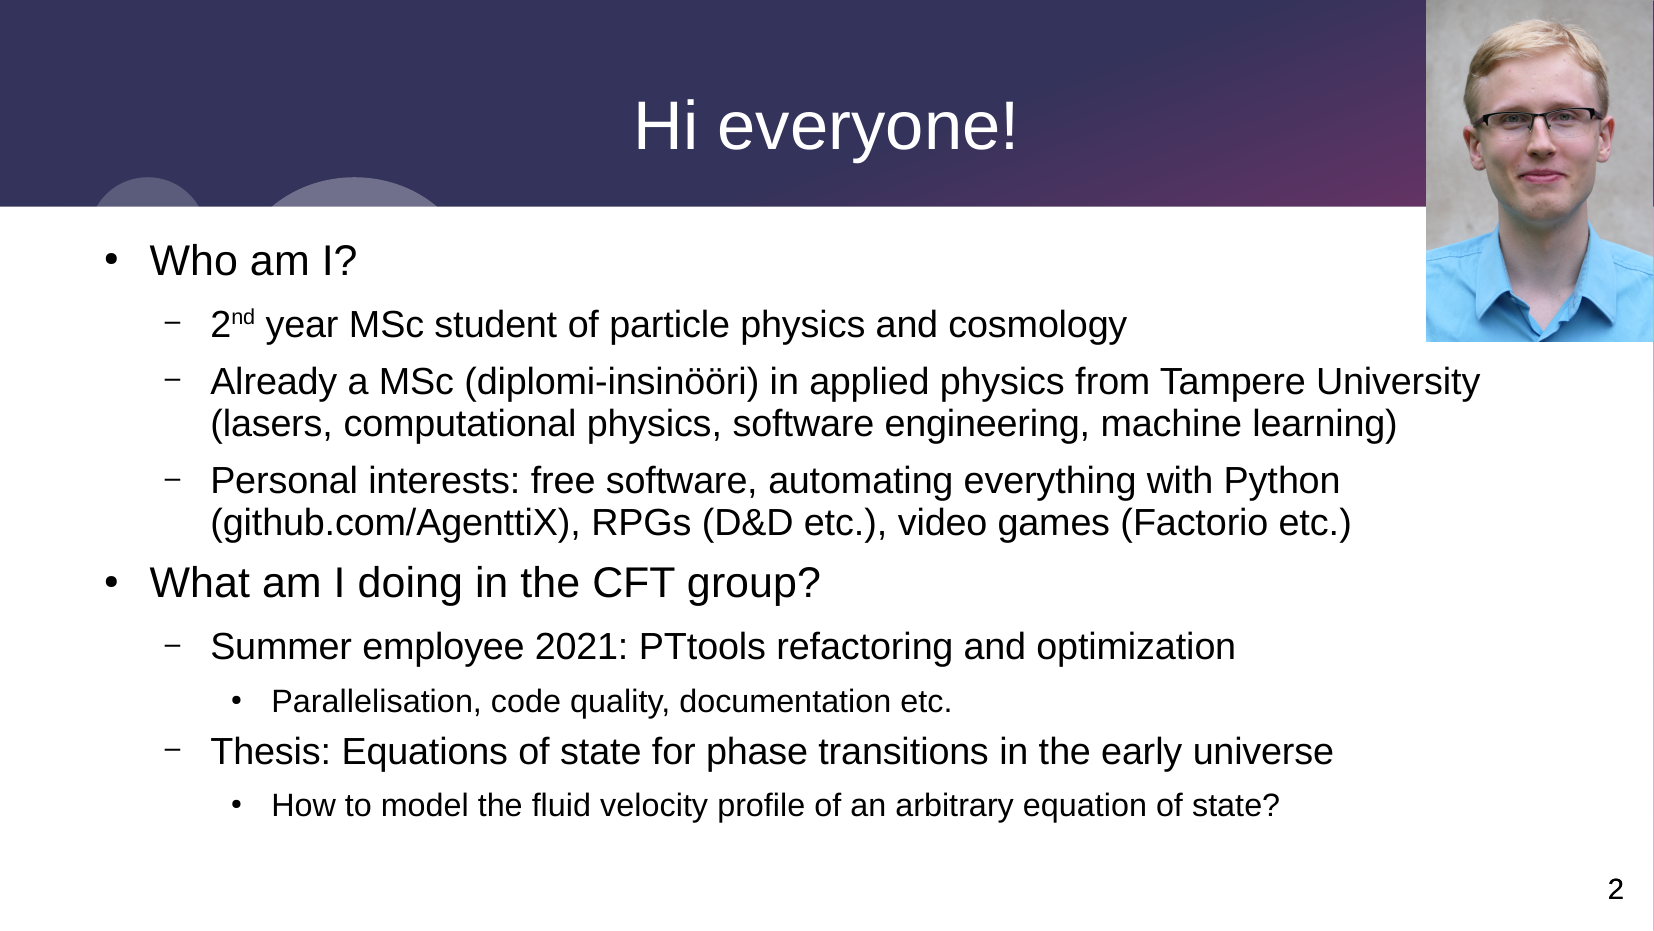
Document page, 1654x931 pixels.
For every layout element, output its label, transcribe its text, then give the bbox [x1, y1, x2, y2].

picture [1426, 0, 1654, 342]
title Hi everyone! [88, 44, 1426, 207]
list Who am I? 2nd year MSc student of particle physics and cosmology Already a MSc (diplomi-insinööri) in applied physics from Tampere University (lasers, computational physics, software engineering, machine learning) Personal interests: free software, automating everything with Python (github.com/AgenttiX), RPGs (D&D etc.), video games (Factorio etc.) What am I doing in the CFT group? Summer employee 2021: PTtools refactoring and optimization Parallelisation, code quality, documentation etc. Thesis: Equations of state for phase transitions in the early universe How to model the fluid velocity profile of an arbitrary equation of state? [88, 236, 1565, 827]
